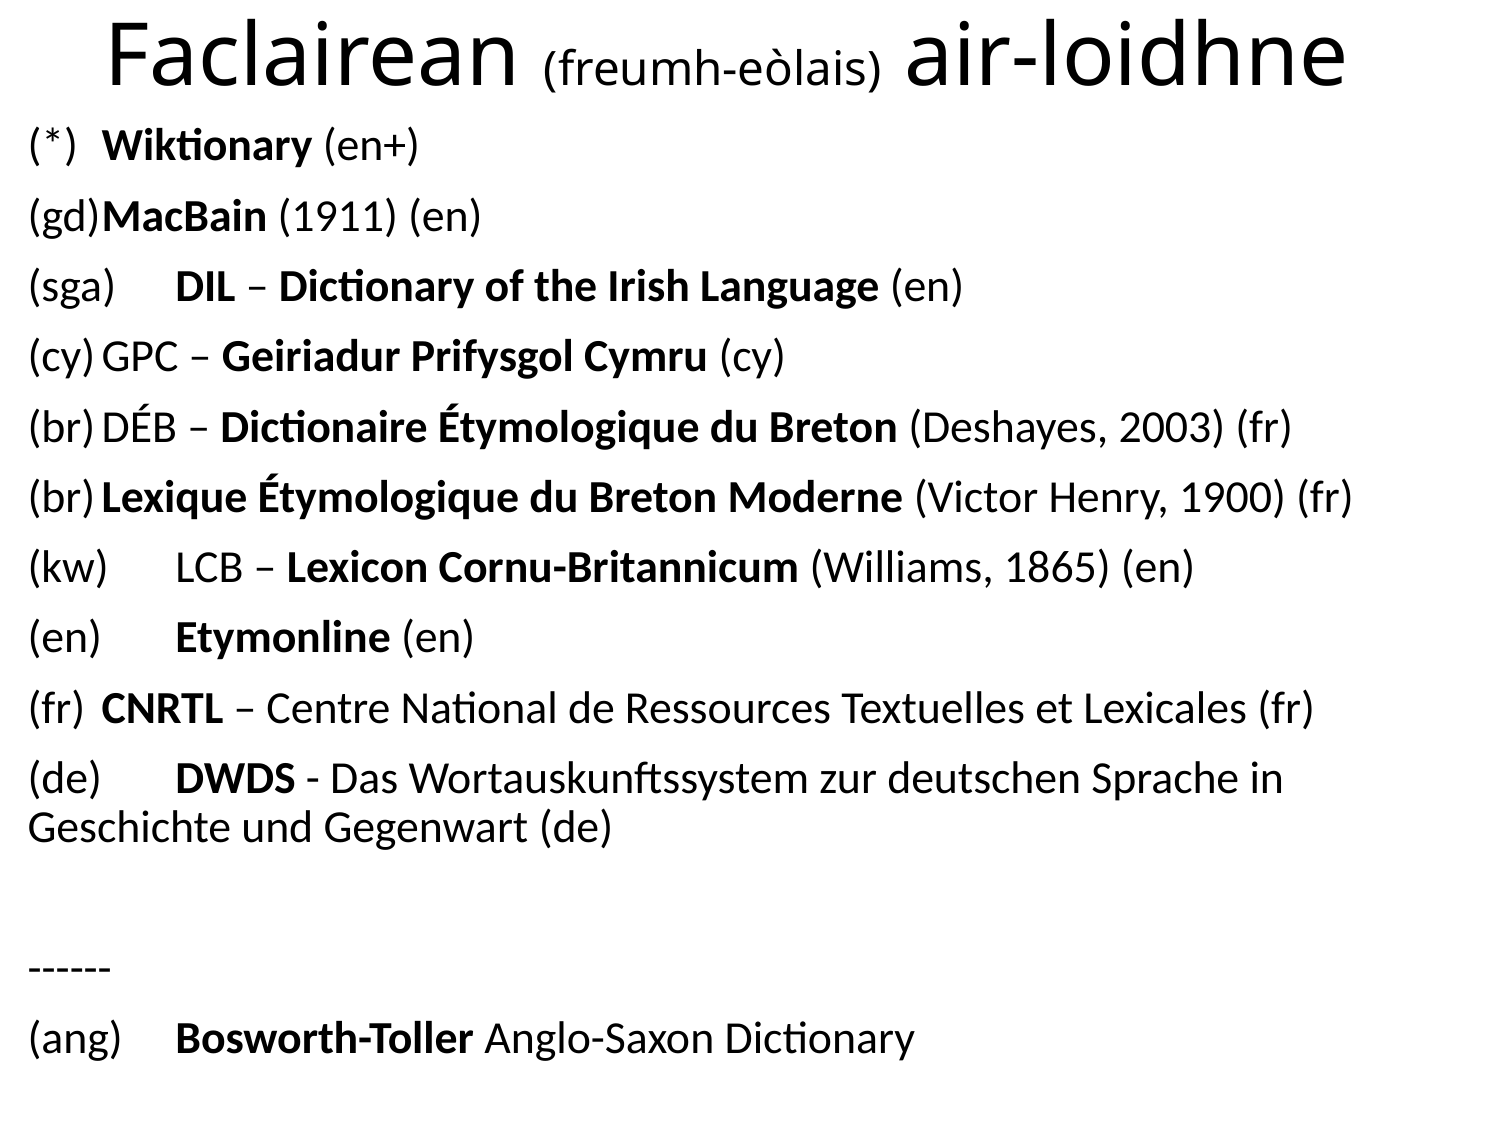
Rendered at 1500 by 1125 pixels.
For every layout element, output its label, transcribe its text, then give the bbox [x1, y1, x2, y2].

list (*) Wiktionary (en+) (gd) MacBain (1911) (en) (sga) DIL – Dictionary of the Irish Language (en) (cy) GPC – Geiriadur Prifysgol Cymru (cy) (br) DÉB – Dictionaire Étymologique du Breton (Deshayes, 2003) (fr) (br) Lexique Étymologique du Breton Moderne (Victor Henry, 1900) (fr) (kw) LCB – Lexicon Cornu-Britannicum (Williams, 1865) (en) (en) Etymonline (en) (fr) CNRTL – Centre National de Ressources Textuelles et Lexicales (fr) (de) DWDS - Das Wortauskunftssystem zur deutschen Sprache in Geschichte und Gegenwart (de) ------ (ang) Bosworth-Toller Anglo-Saxon Dictionary [12, 113, 1468, 1114]
title Faclairean (freumh-eòlais) air-loidhne [89, 0, 1384, 113]
